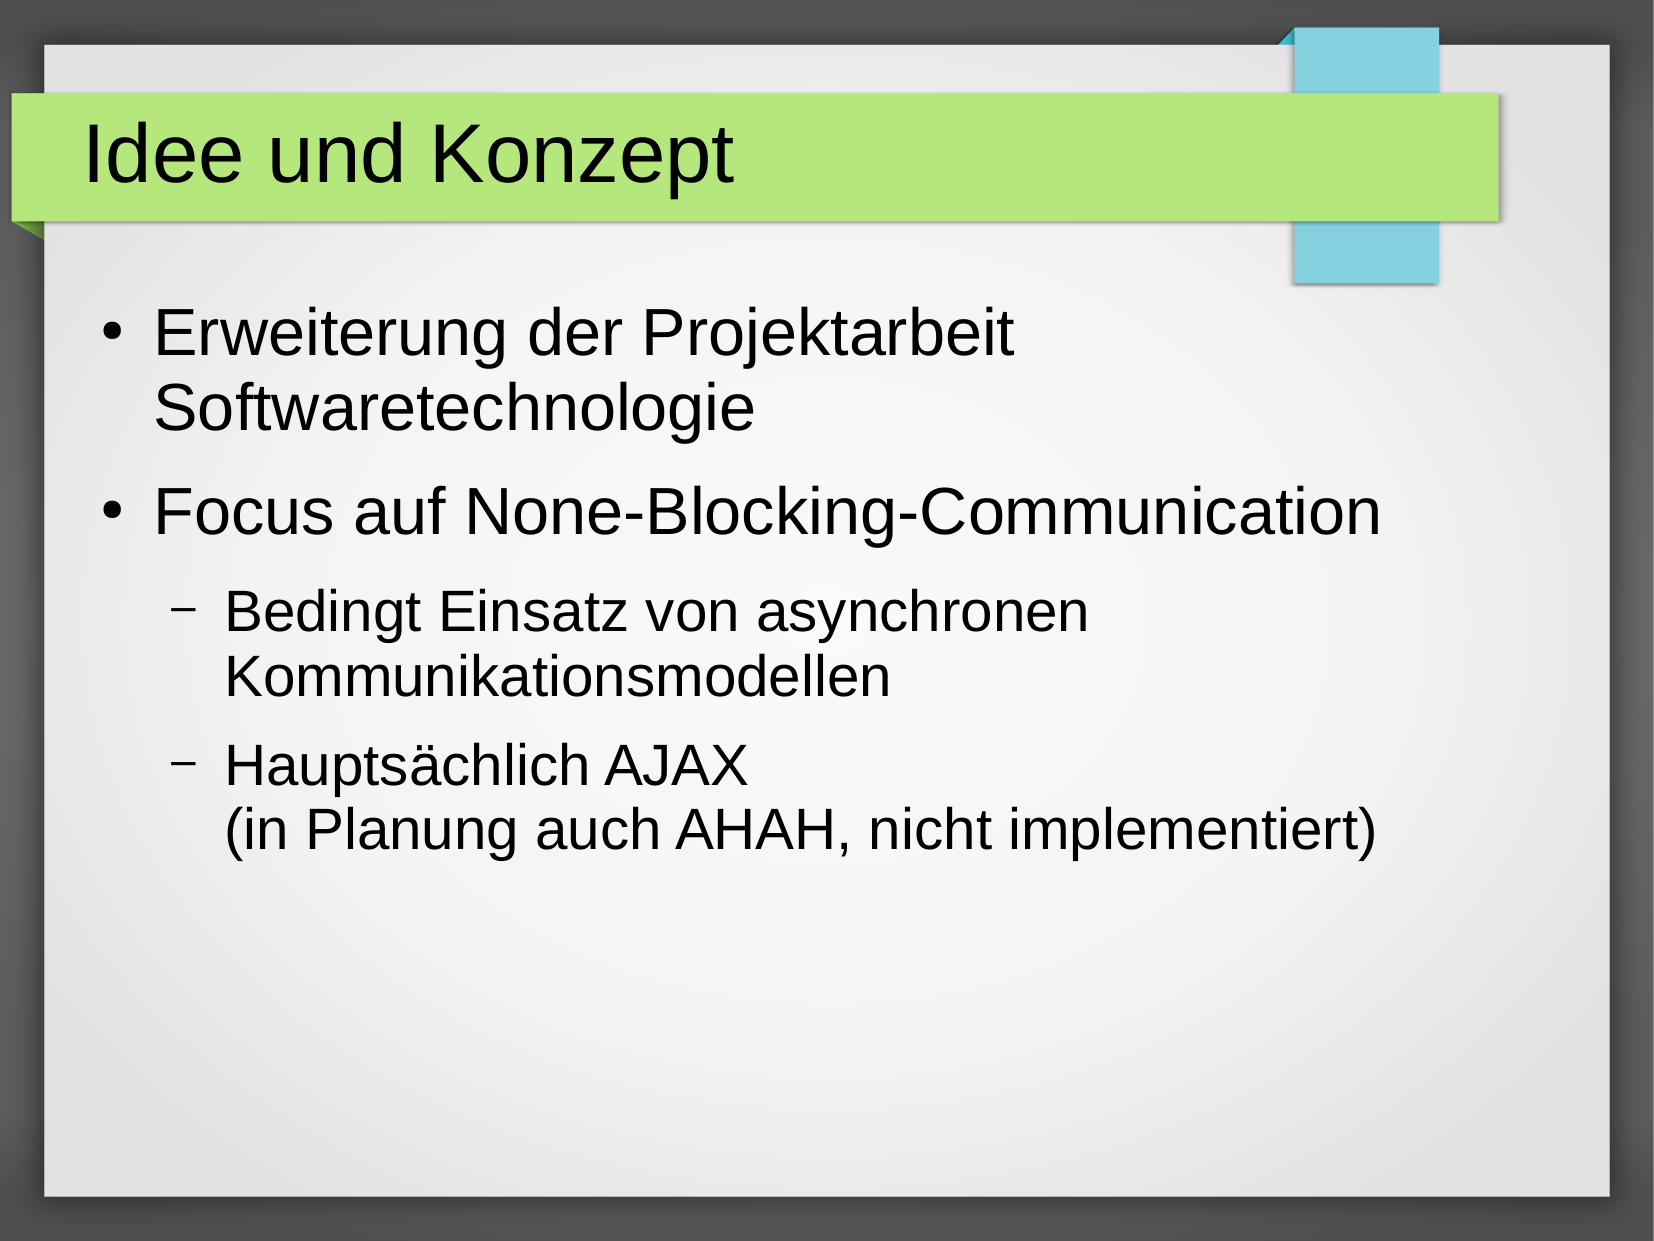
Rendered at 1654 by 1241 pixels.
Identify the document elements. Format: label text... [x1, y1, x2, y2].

title Idee und Konzept [82, 94, 1441, 213]
picture [0, 0, 1654, 1241]
list Erweiterung der Projektarbeit Softwaretechnologie Focus auf None-Blocking-Communication Bedingt Einsatz von asynchronen Kommunikationsmodellen Hauptsächlich AJAX (in Planung auch AHAH, nicht implementiert) [82, 295, 1571, 1015]
